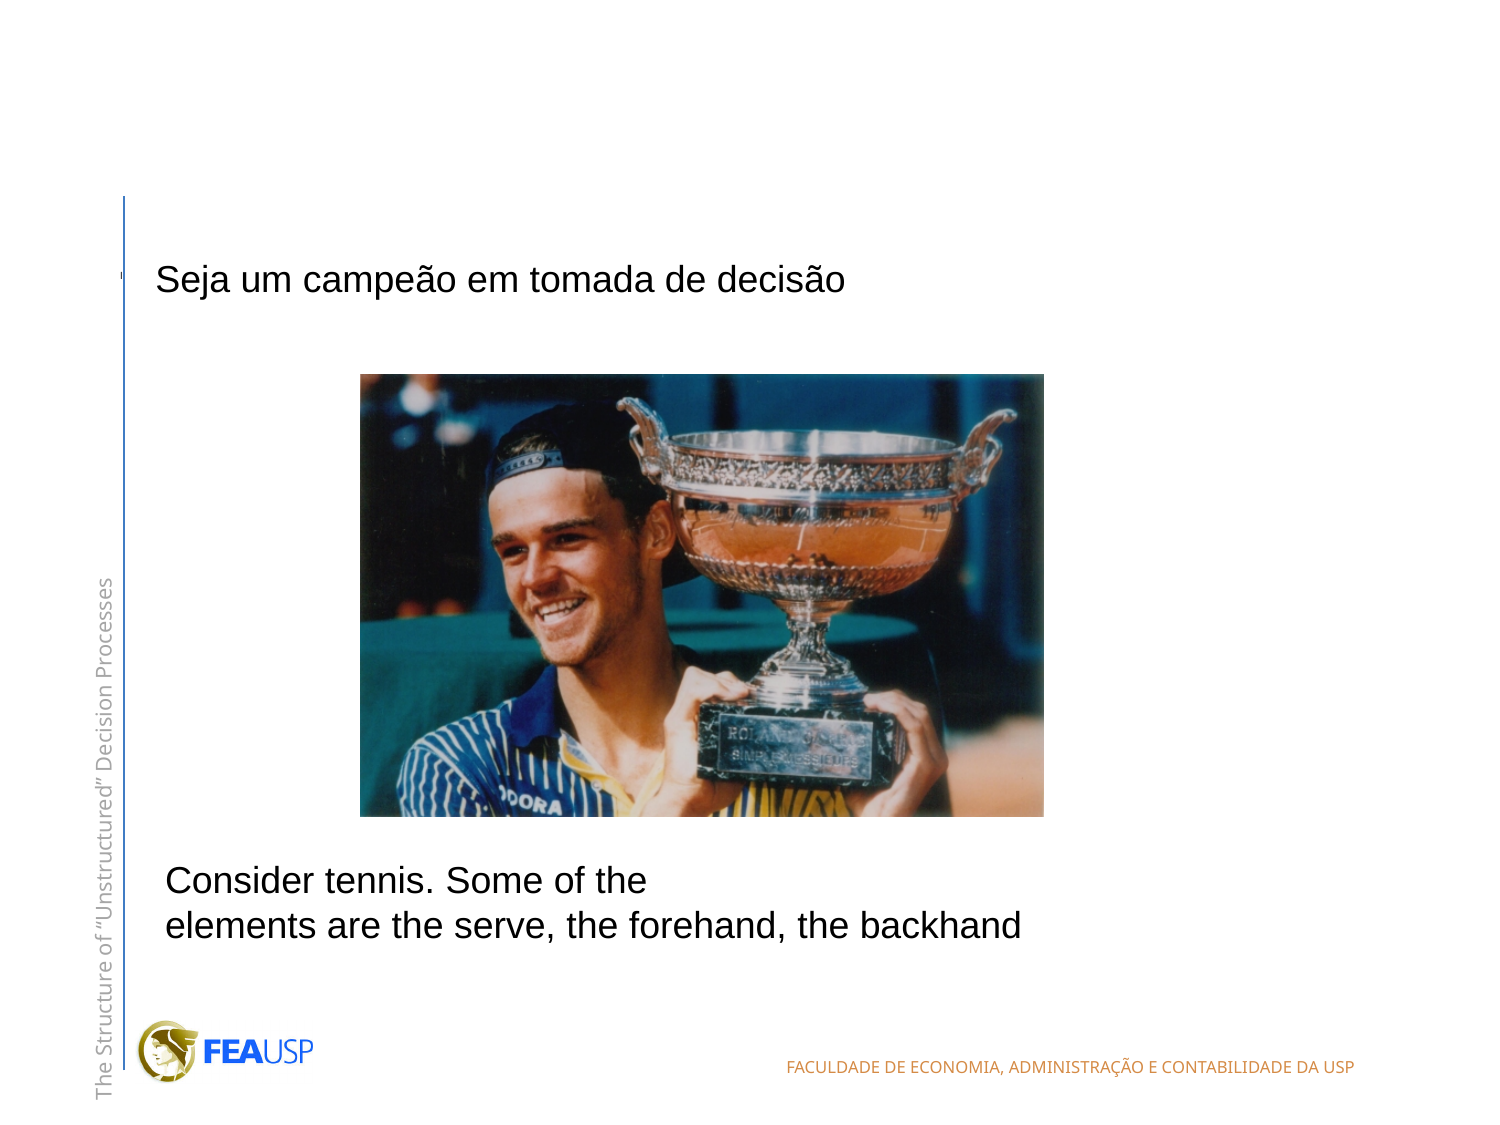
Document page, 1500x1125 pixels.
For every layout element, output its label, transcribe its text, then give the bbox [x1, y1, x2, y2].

picture [135, 1020, 313, 1084]
text_box Seja um campeão em tomada de decisão [120, 254, 1470, 908]
picture [360, 374, 1044, 817]
text_box Consider tennis. Some of the elements are the serve, the forehand, the backhand [165, 908, 1440, 1021]
